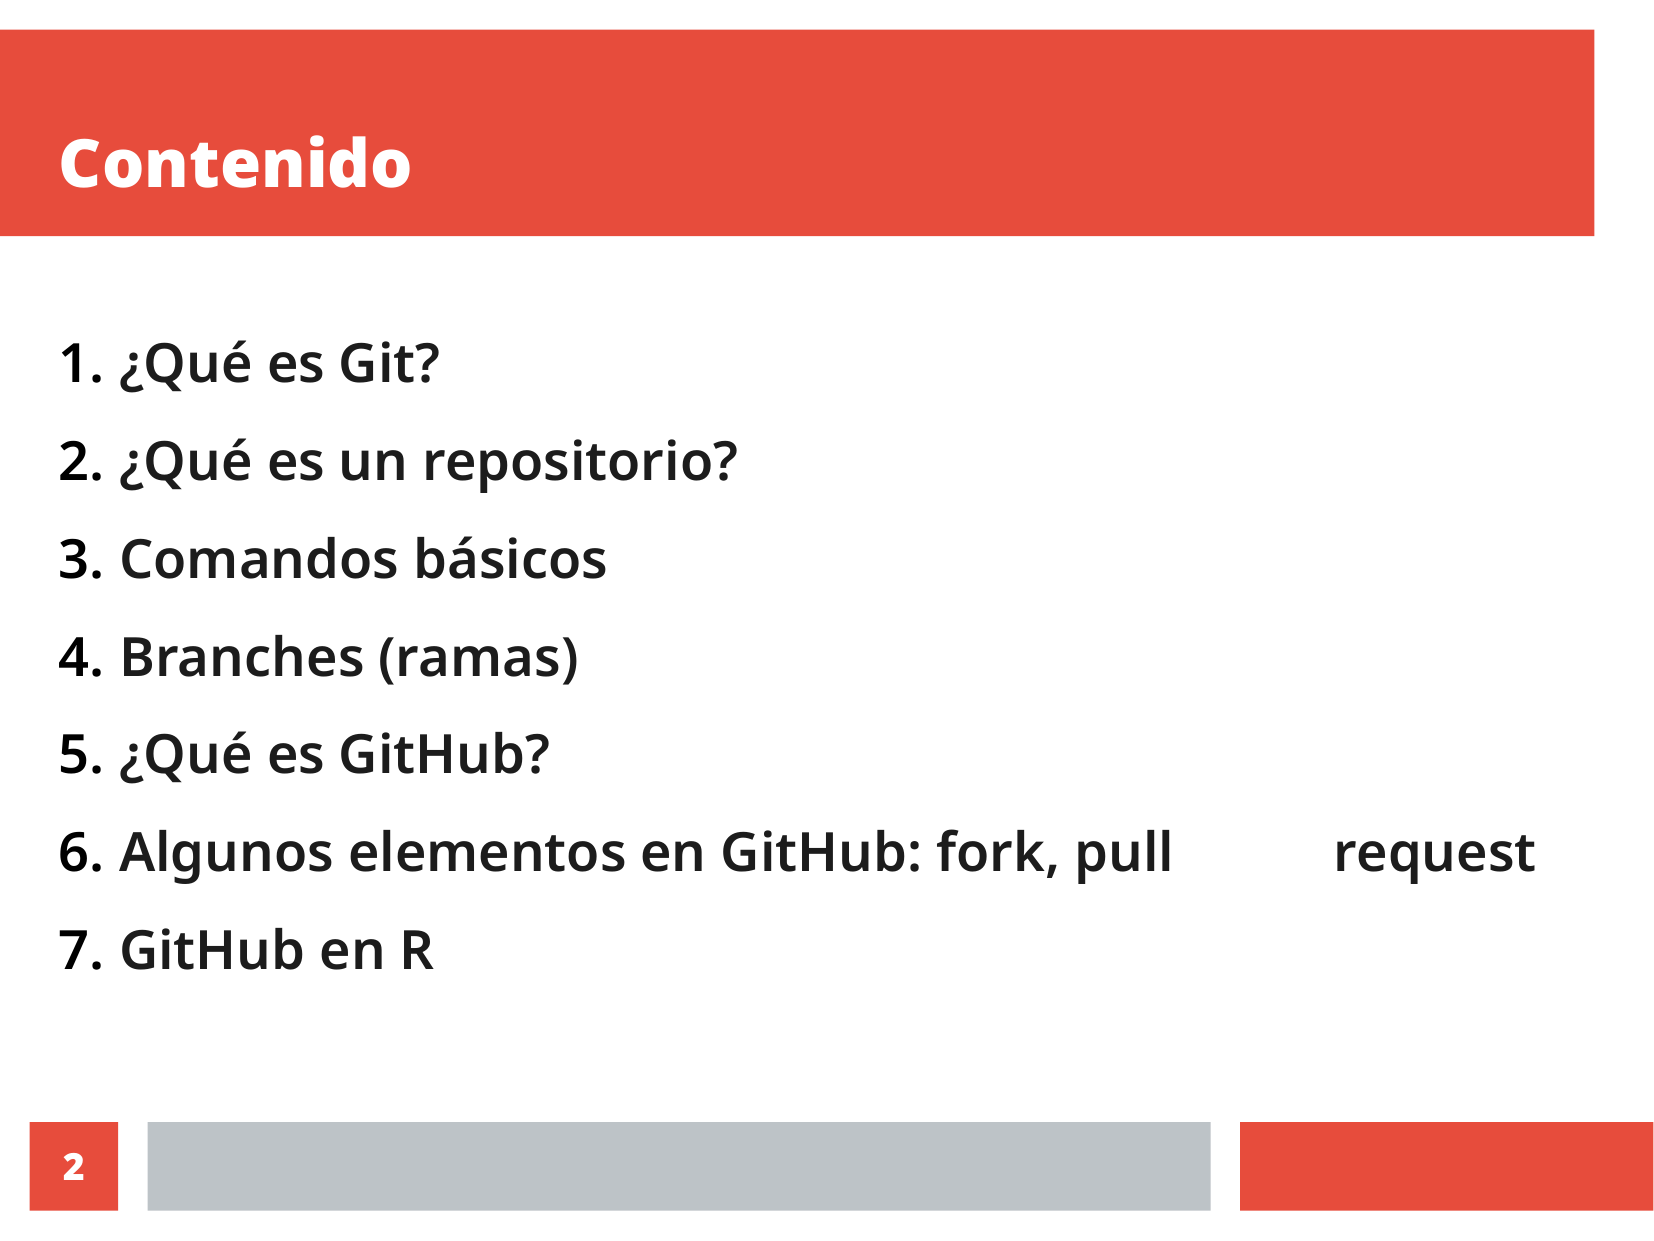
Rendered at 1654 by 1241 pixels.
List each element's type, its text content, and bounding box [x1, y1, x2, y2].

title Contenido [59, 59, 1595, 207]
list ¿Qué es Git? ¿Qué es un repositorio? Comandos básicos Branches (ramas) ¿Qué es GitHub? Algunos elementos en GitHub: fork, pull request GitHub en R [59, 324, 1565, 1093]
